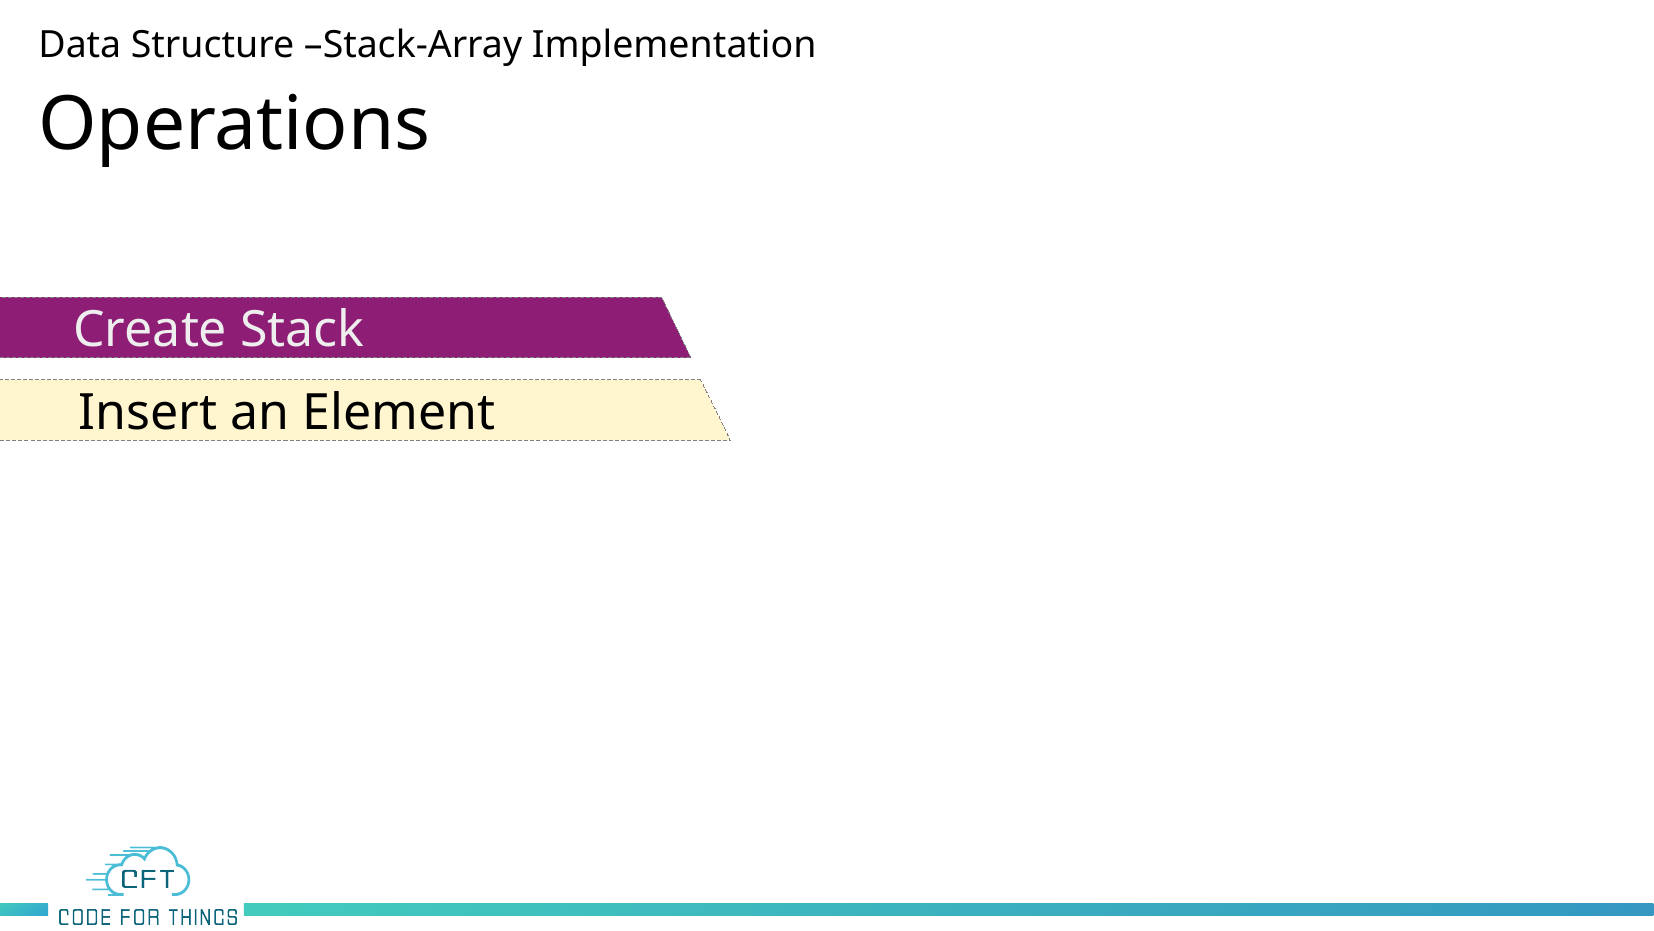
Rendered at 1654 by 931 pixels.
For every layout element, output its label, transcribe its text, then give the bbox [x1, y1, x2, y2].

text_box Create Stack [0, 297, 692, 358]
title Data Structure –Stack-Array Implementation Operations [38, 17, 1190, 172]
text_box Insert an Element [0, 379, 731, 441]
picture [59, 846, 237, 925]
